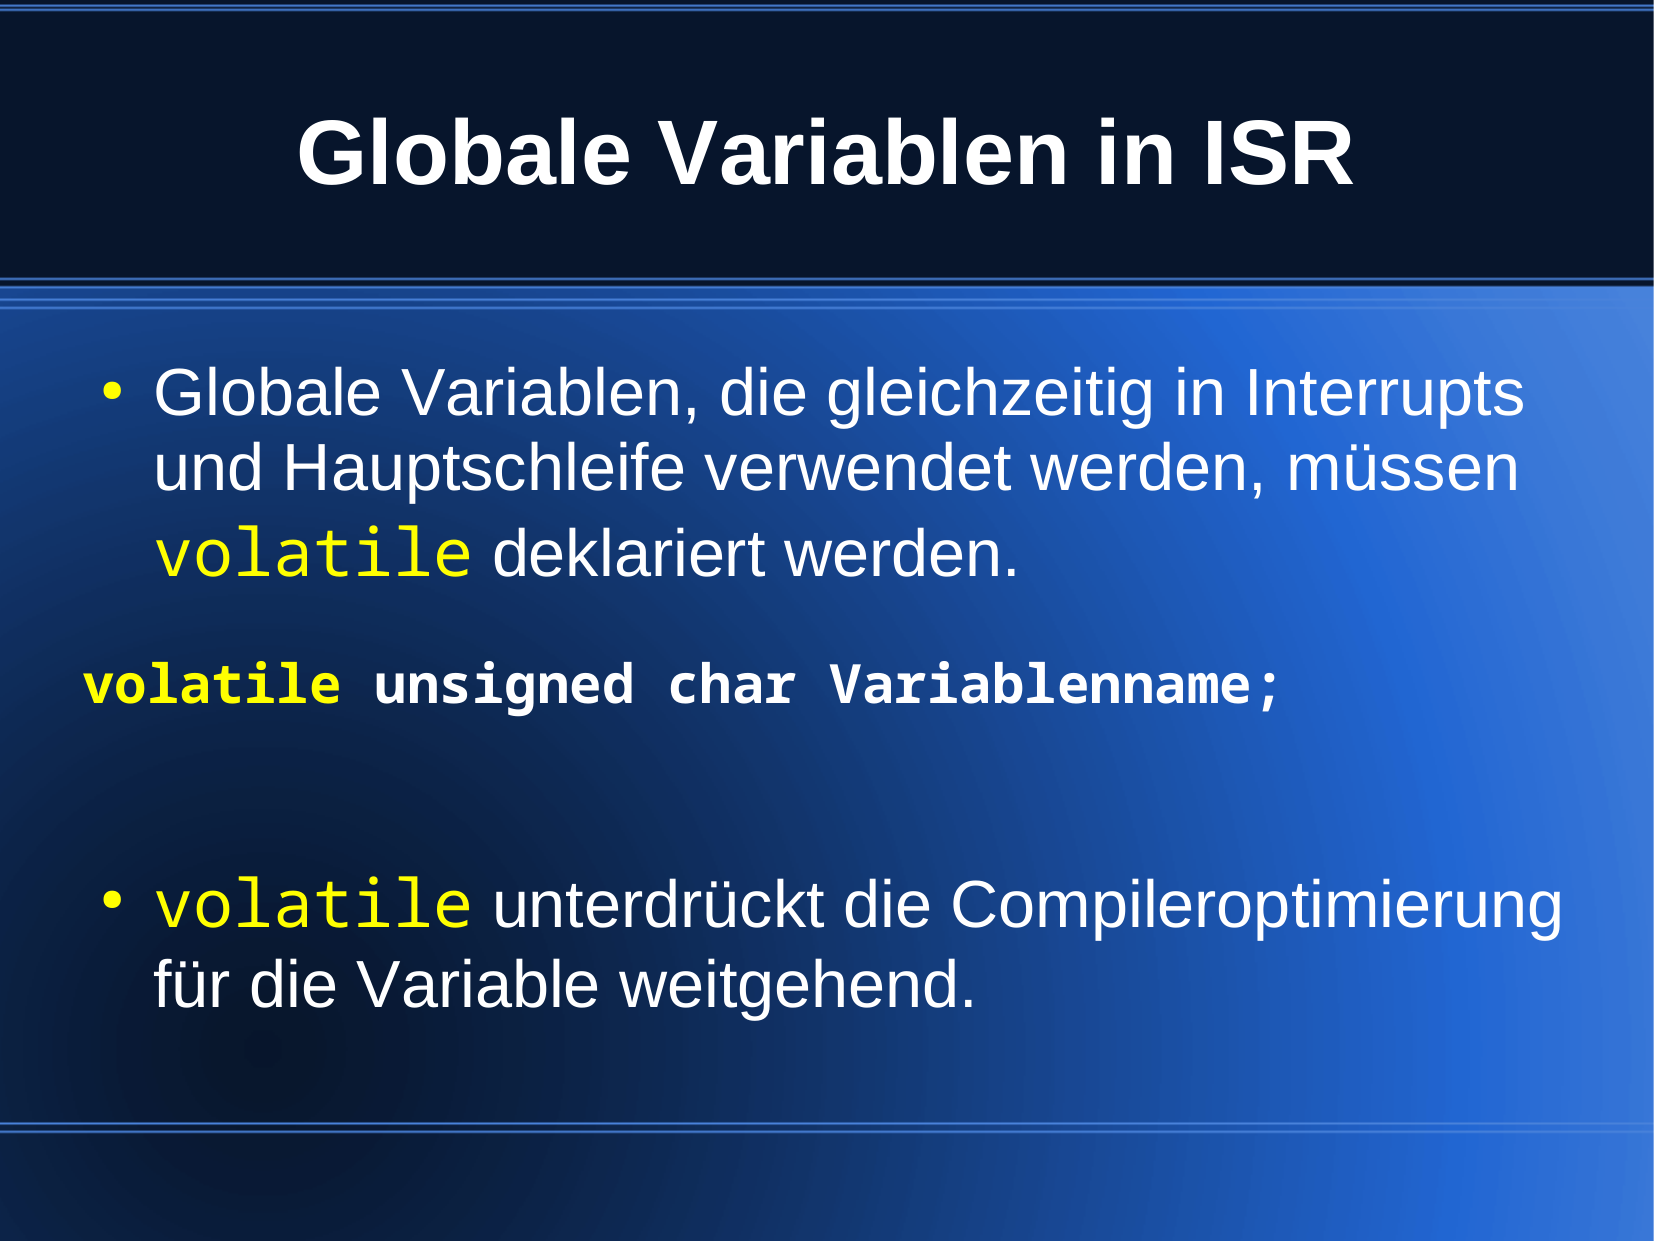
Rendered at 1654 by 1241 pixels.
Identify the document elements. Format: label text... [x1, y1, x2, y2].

list volatile unterdrückt die Compileroptimierung für die Variable weitgehend. [82, 856, 1571, 1087]
list Globale Variablen, die gleichzeitig in Interrupts und Hauptschleife verwendet werden, müssen volatile deklariert werden. [82, 355, 1571, 586]
list volatile unsigned char Variablenname; [82, 674, 1571, 792]
title Globale Variablen in ISR [82, 49, 1571, 257]
picture [0, 0, 1654, 1241]
